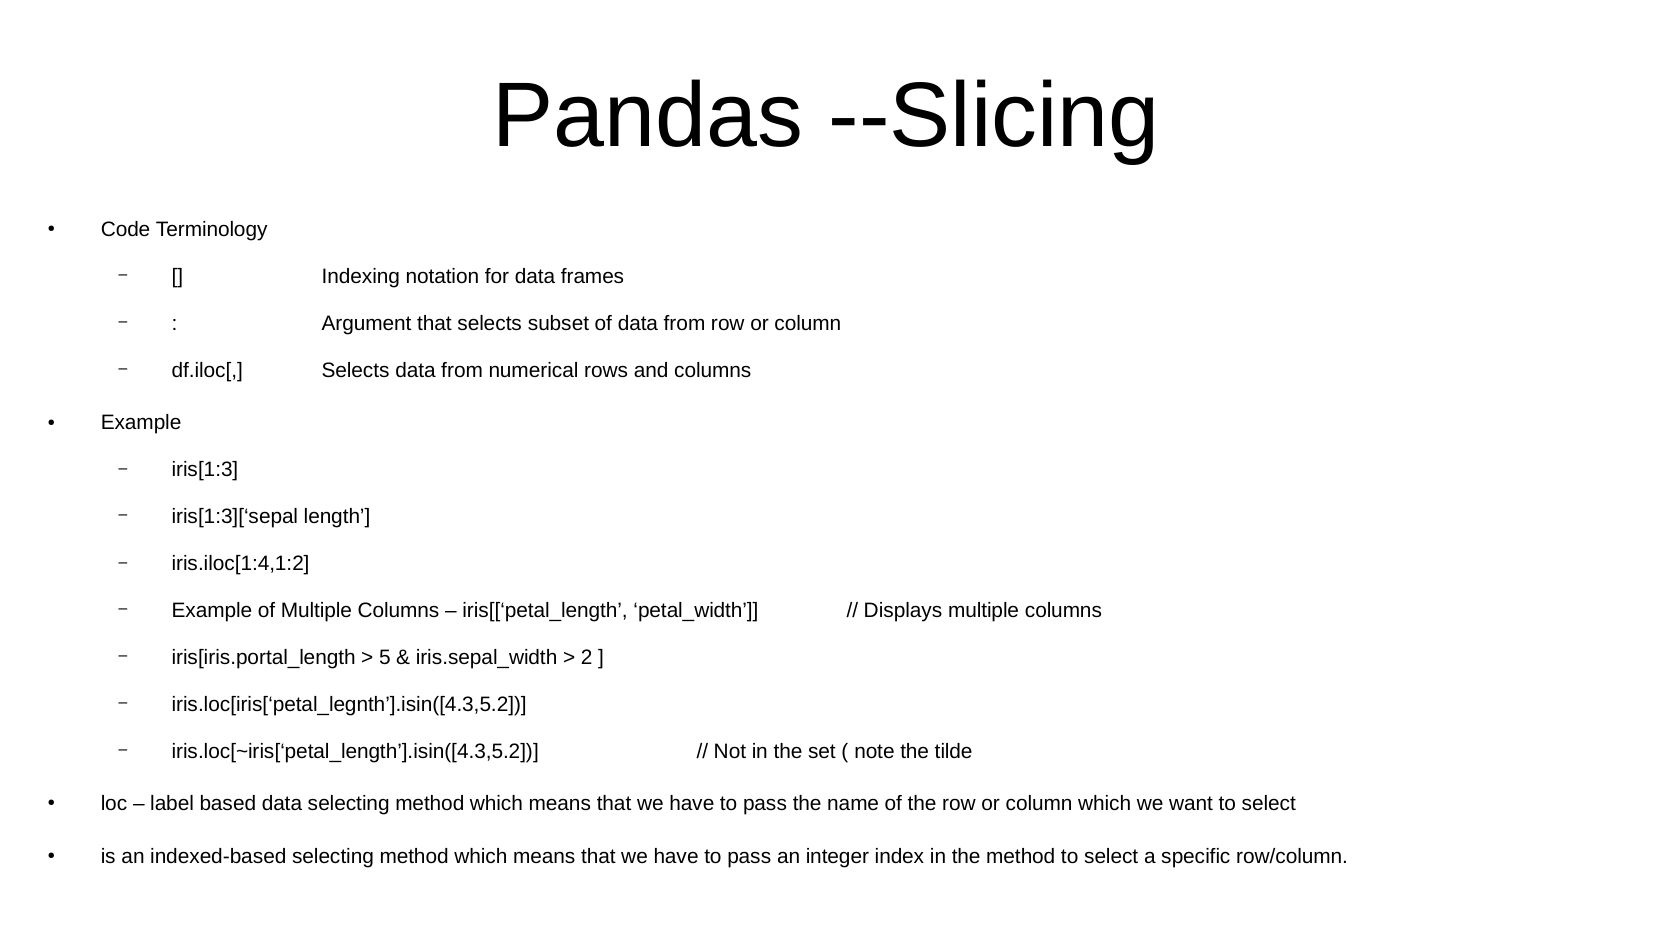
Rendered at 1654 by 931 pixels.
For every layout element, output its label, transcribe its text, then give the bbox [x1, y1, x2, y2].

title Pandas --Slicing [82, 37, 1571, 193]
list Code Terminology [] Indexing notation for data frames : Argument that selects subset of data from row or column df.iloc[,] Selects data from numerical rows and columns Example iris[1:3] iris[1:3][‘sepal length’] iris.iloc[1:4,1:2] Example of Multiple Columns – iris[[‘petal_length’, ‘petal_width’]] // Displays multiple columns iris[iris.portal_length > 5 & iris.sepal_width > 2 ] iris.loc[iris[‘petal_legnth’].isin([4.3,5.2])] iris.loc[~iris[‘petal_length’].isin([4.3,5.2])] // Not in the set ( note the tilde loc – label based data selecting method which means that we have to pass the name of the row or column which we want to select is an indexed-based selecting method which means that we have to pass an integer index in the method to select a specific row/column. [30, 217, 1571, 916]
